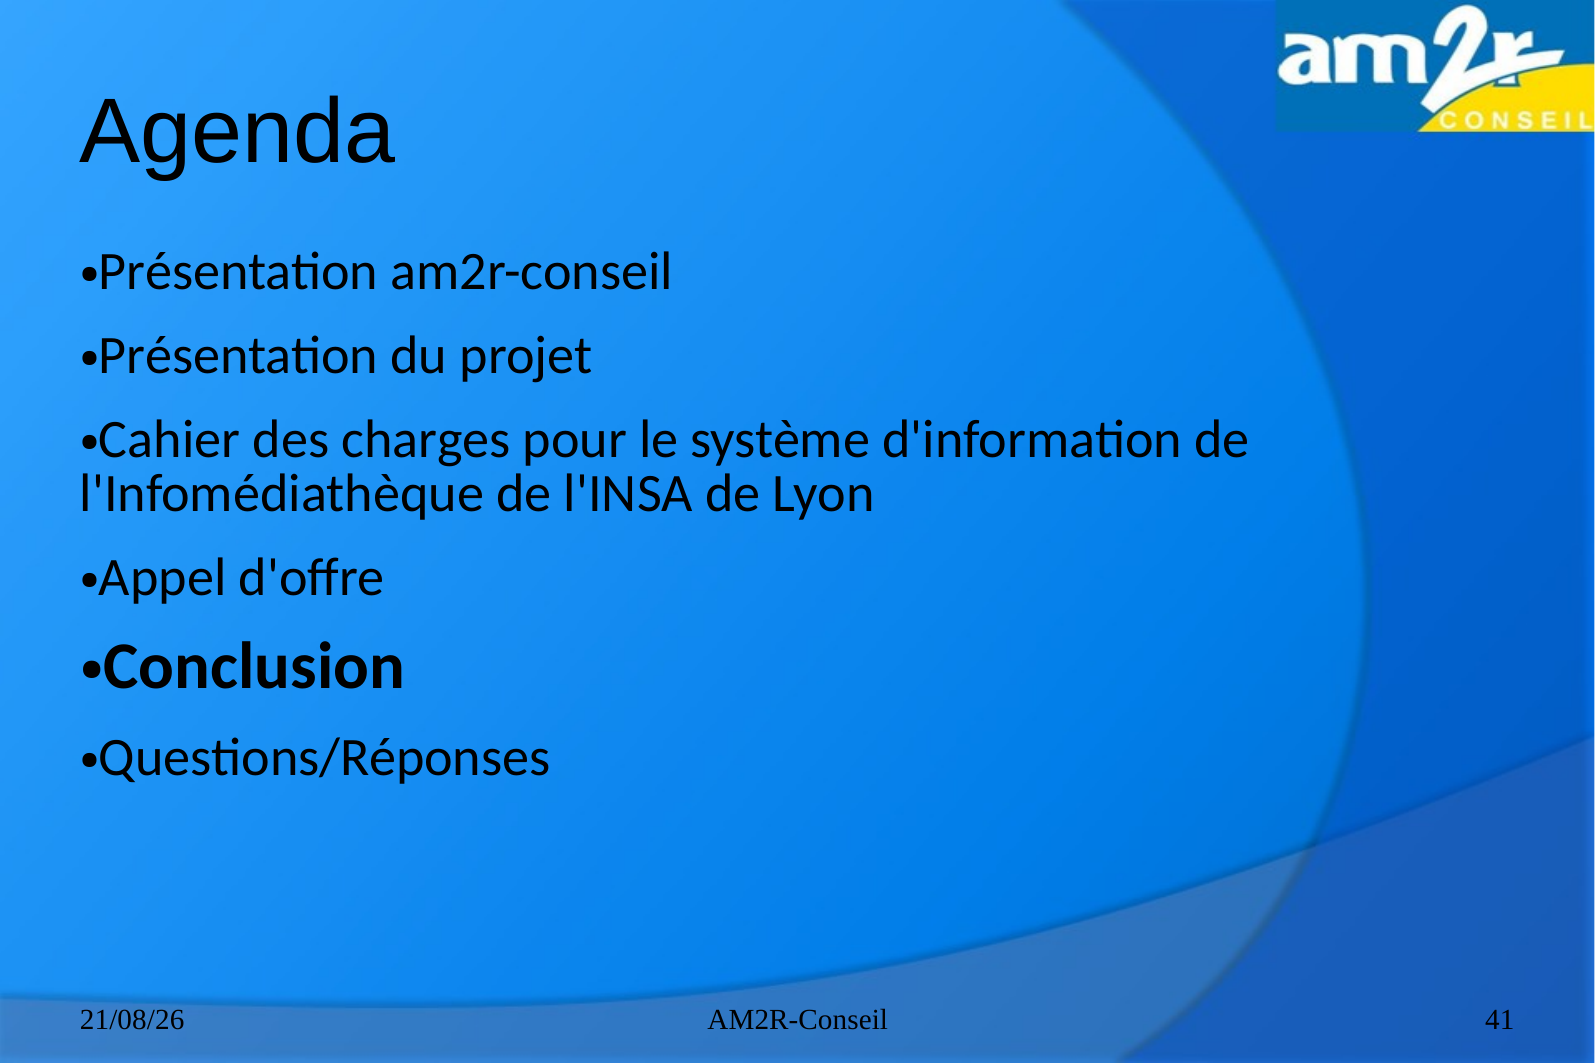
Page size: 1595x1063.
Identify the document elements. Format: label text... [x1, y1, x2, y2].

title Agenda [79, 49, 1241, 213]
picture [0, 0, 1595, 1063]
list Présentation am2r-conseil Présentation du projet Cahier des charges pour le système d'information de l'Infomédiathèque de l'INSA de Lyon Appel d'offre Conclusion Questions/Réponses [79, 248, 1515, 960]
